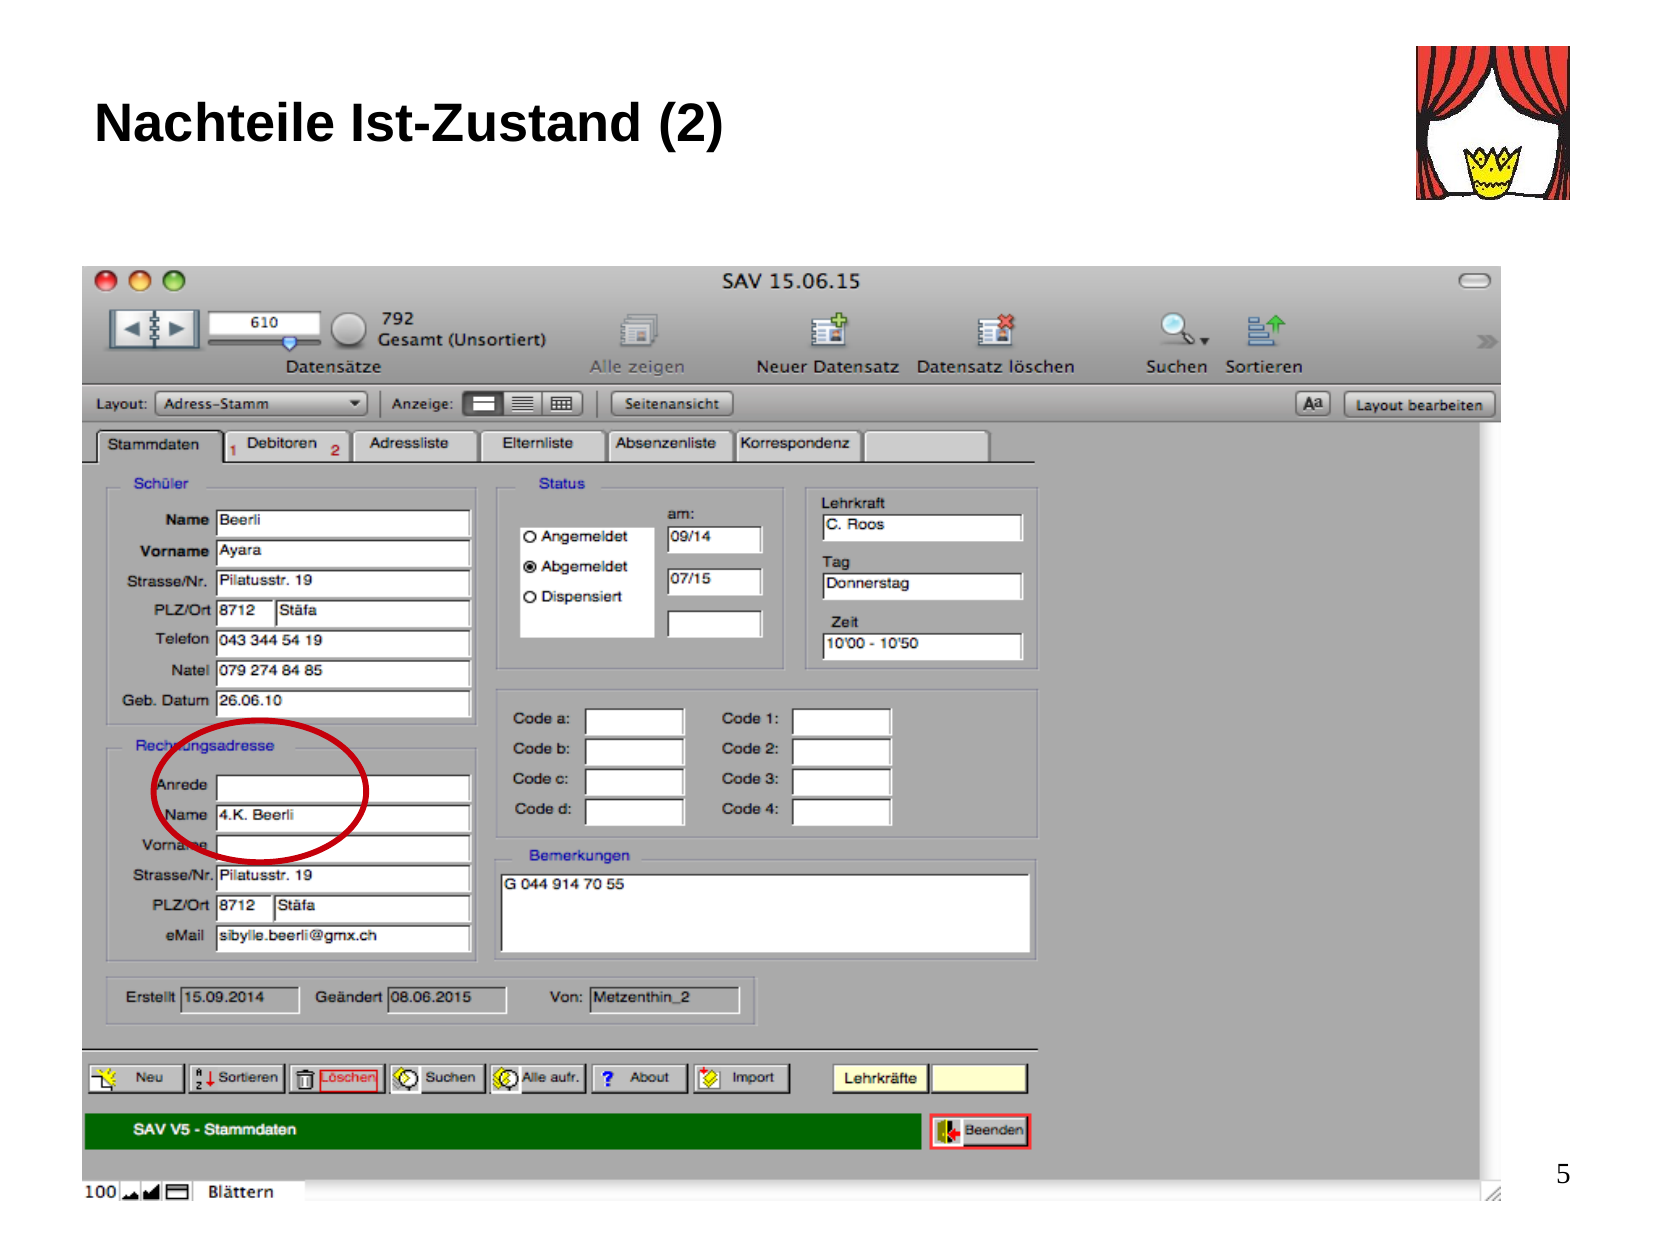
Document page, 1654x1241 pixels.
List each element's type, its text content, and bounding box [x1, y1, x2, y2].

picture [1416, 46, 1570, 200]
picture [82, 266, 1501, 1201]
text_box [153, 720, 367, 863]
title Nachteile Ist-Zustand (2) [94, 53, 1347, 193]
